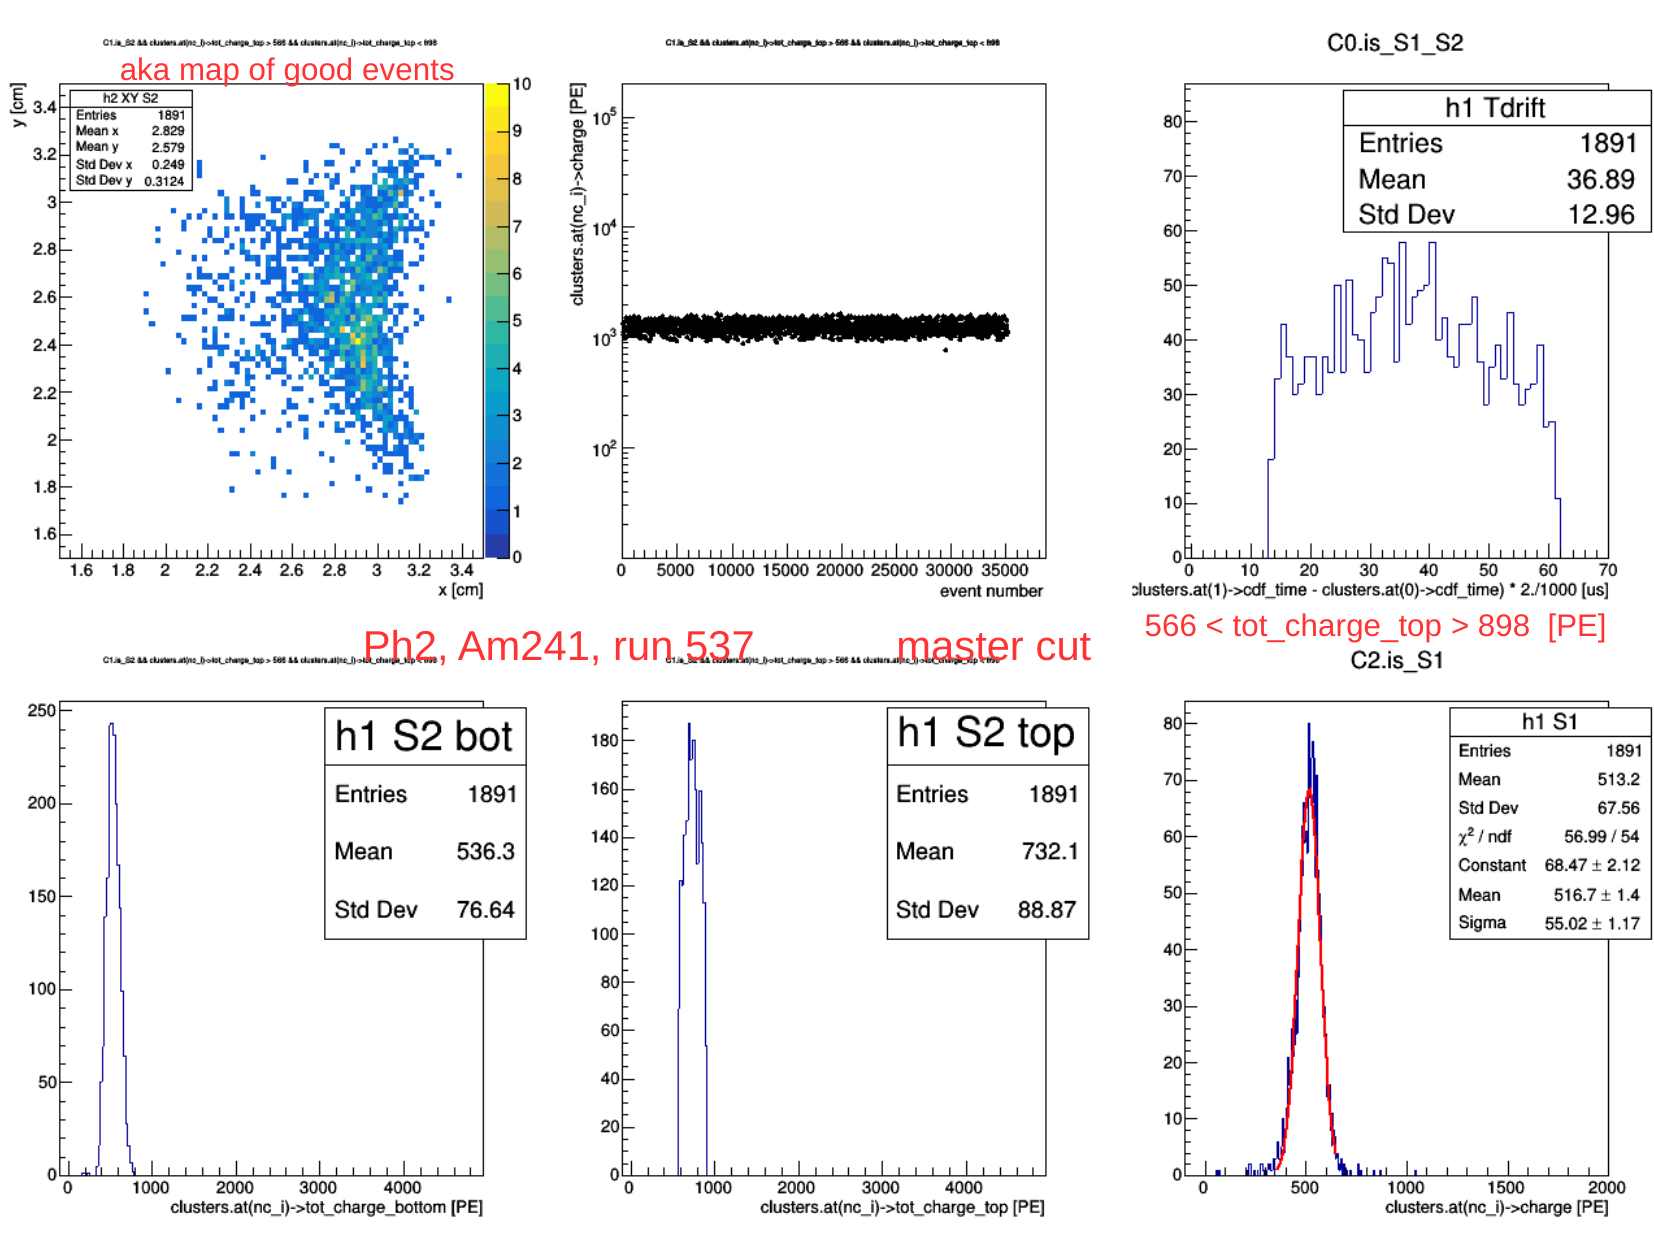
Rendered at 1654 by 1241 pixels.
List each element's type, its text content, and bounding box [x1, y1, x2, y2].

text_box master cut [653, 615, 1336, 751]
picture [6, 21, 1654, 1226]
text_box Ph2, Am241, run 537 [218, 615, 653, 751]
text_box aka map of good events [105, 45, 471, 95]
text_box 566 < tot_charge_top > 898 [PE] [1109, 600, 1643, 735]
